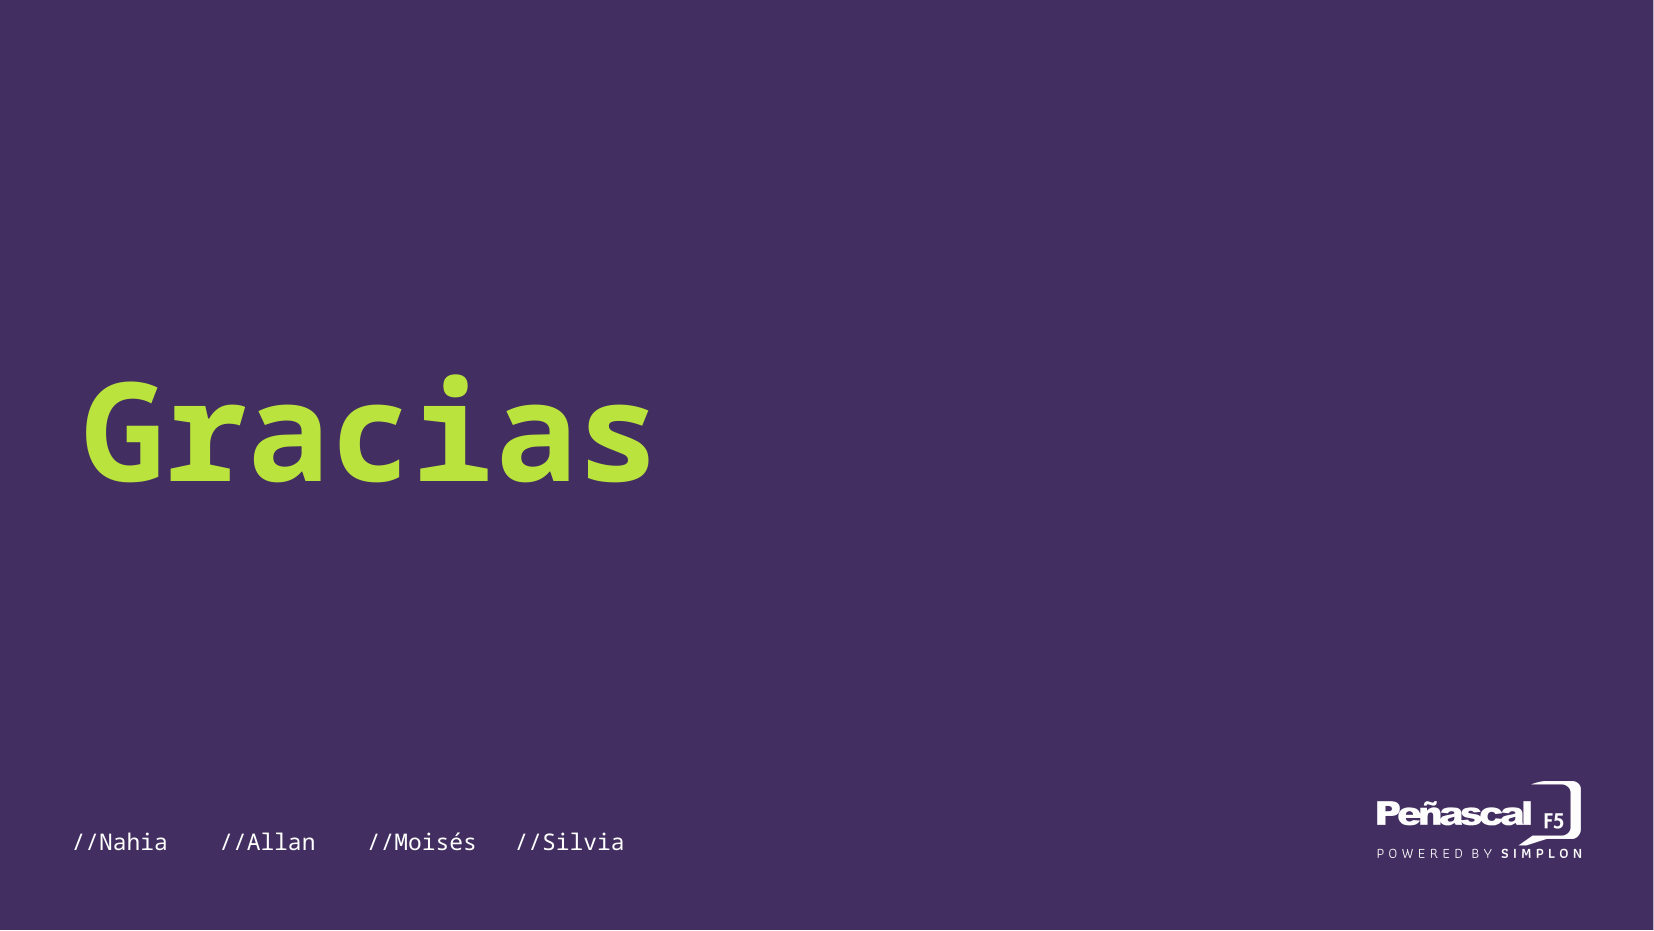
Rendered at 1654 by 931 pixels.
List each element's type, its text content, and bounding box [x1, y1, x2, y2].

title Gracias [82, 236, 1571, 621]
text_box //Nahia //Allan //Moisés //Silvia [71, 826, 1004, 909]
picture [1375, 759, 1583, 880]
